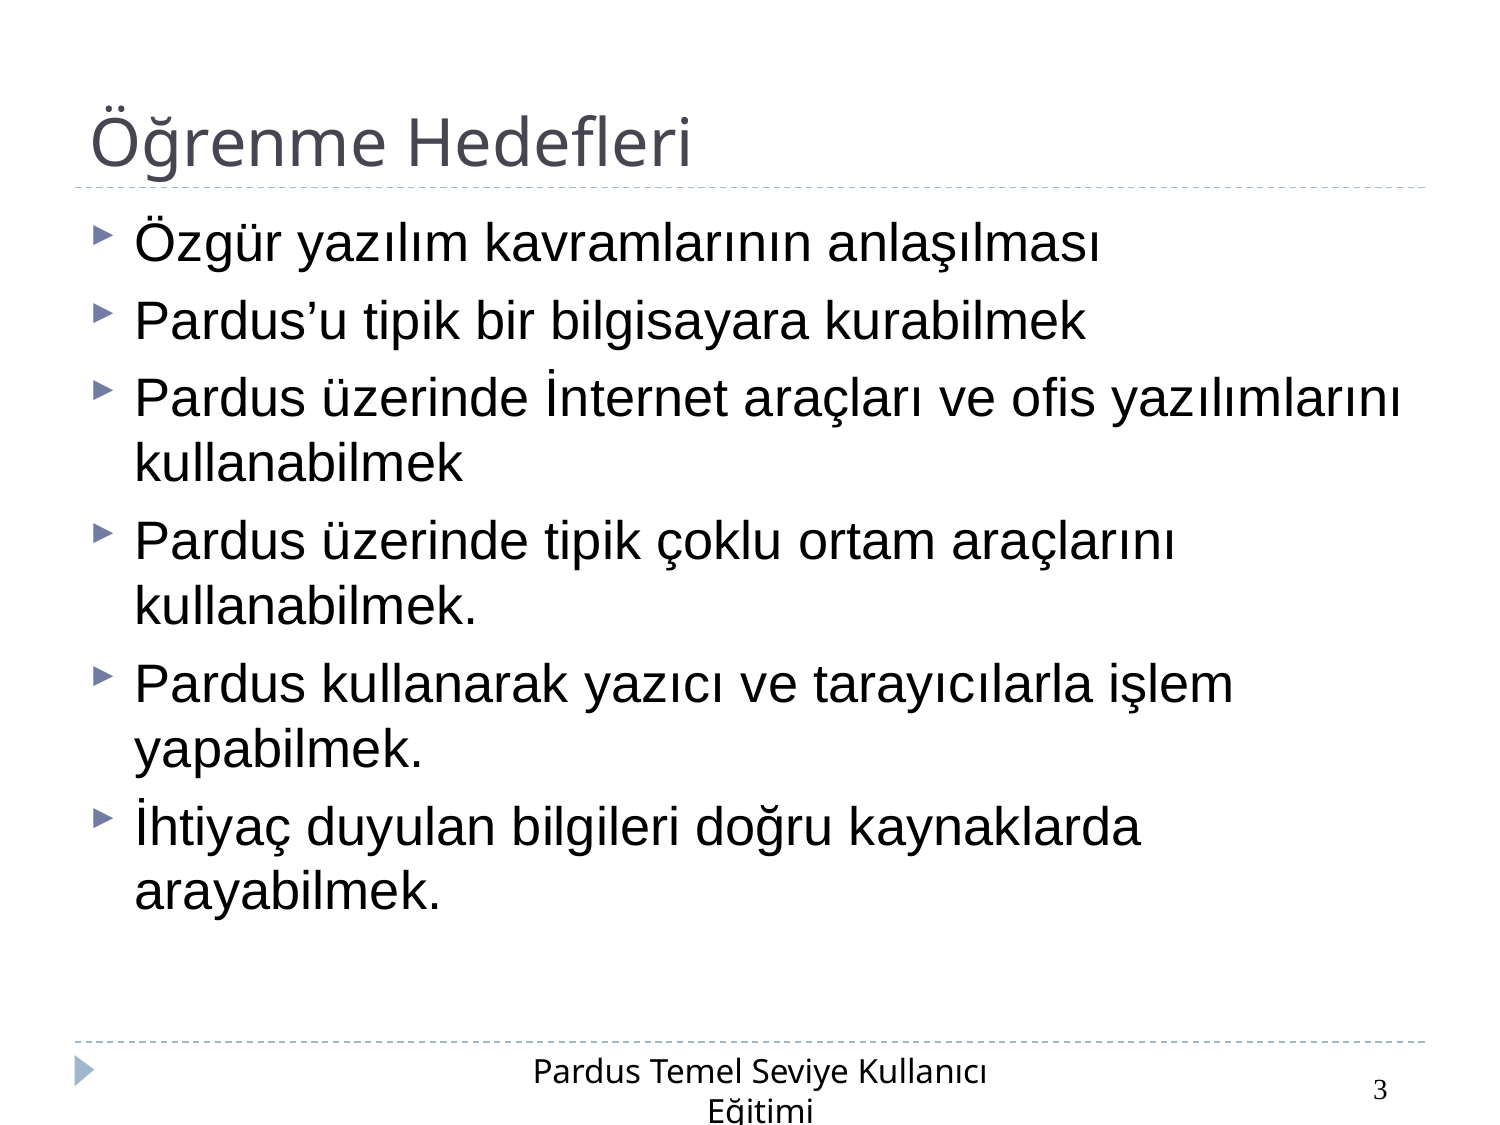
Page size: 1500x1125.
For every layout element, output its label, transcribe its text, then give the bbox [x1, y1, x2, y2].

title Öğrenme Hedefleri [75, 24, 1425, 188]
list Özgür yazılım kavramlarının anlaşılması Pardus’u tipik bir bilgisayara kurabilmek Pardus üzerinde İnternet araçları ve ofis yazılımlarını kullanabilmek Pardus üzerinde tipik çoklu ortam araçlarını kullanabilmek. Pardus kullanarak yazıcı ve tarayıcılarla işlem yapabilmek. İhtiyaç duyulan bilgileri doğru kaynaklarda arayabilmek. [75, 200, 1425, 1010]
